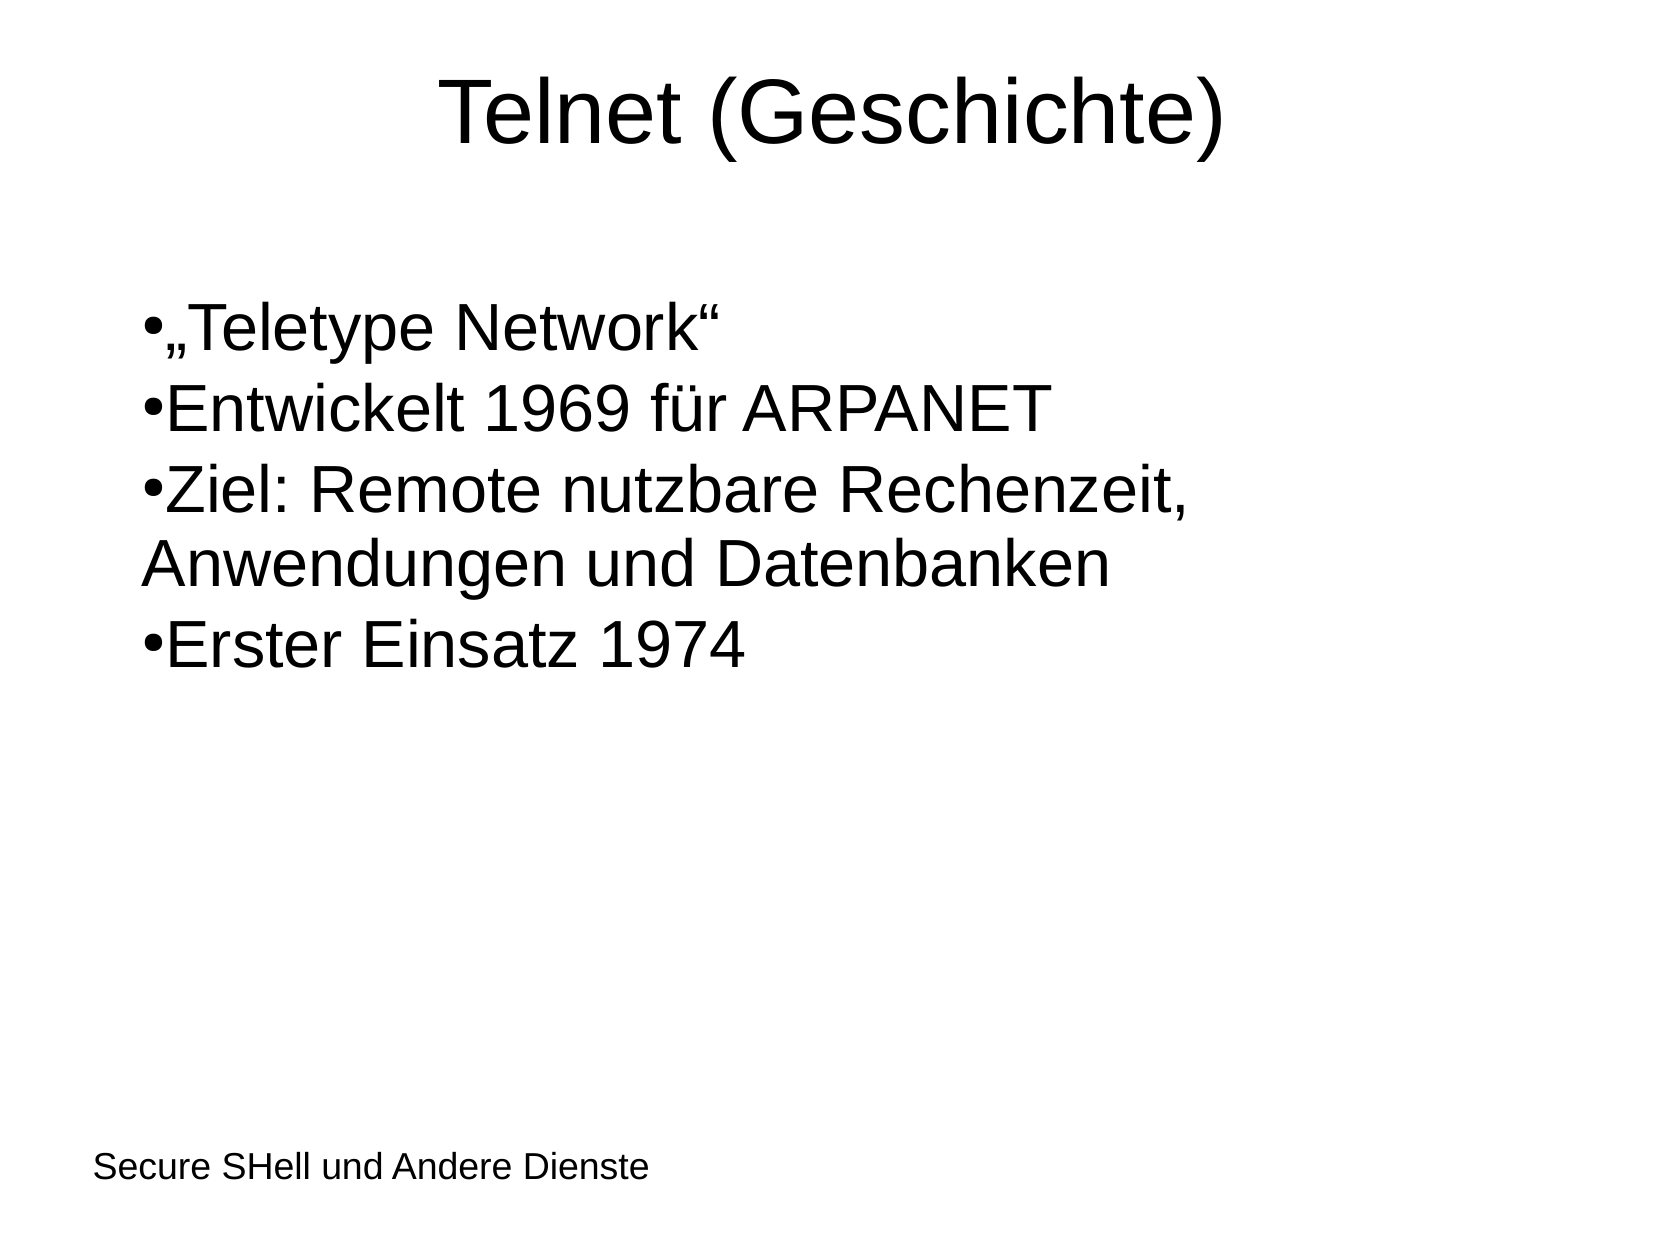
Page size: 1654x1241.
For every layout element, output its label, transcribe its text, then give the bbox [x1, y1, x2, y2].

text_box Secure SHell und Andere Dienste [77, 1137, 756, 1237]
list „Teletype Network“ Entwickelt 1969 für ARPANET Ziel: Remote nutzbare Rechenzeit, Anwendungen und Datenbanken Erster Einsatz 1974 [82, 290, 1538, 1010]
title Telnet (Geschichte) [141, 35, 1524, 189]
